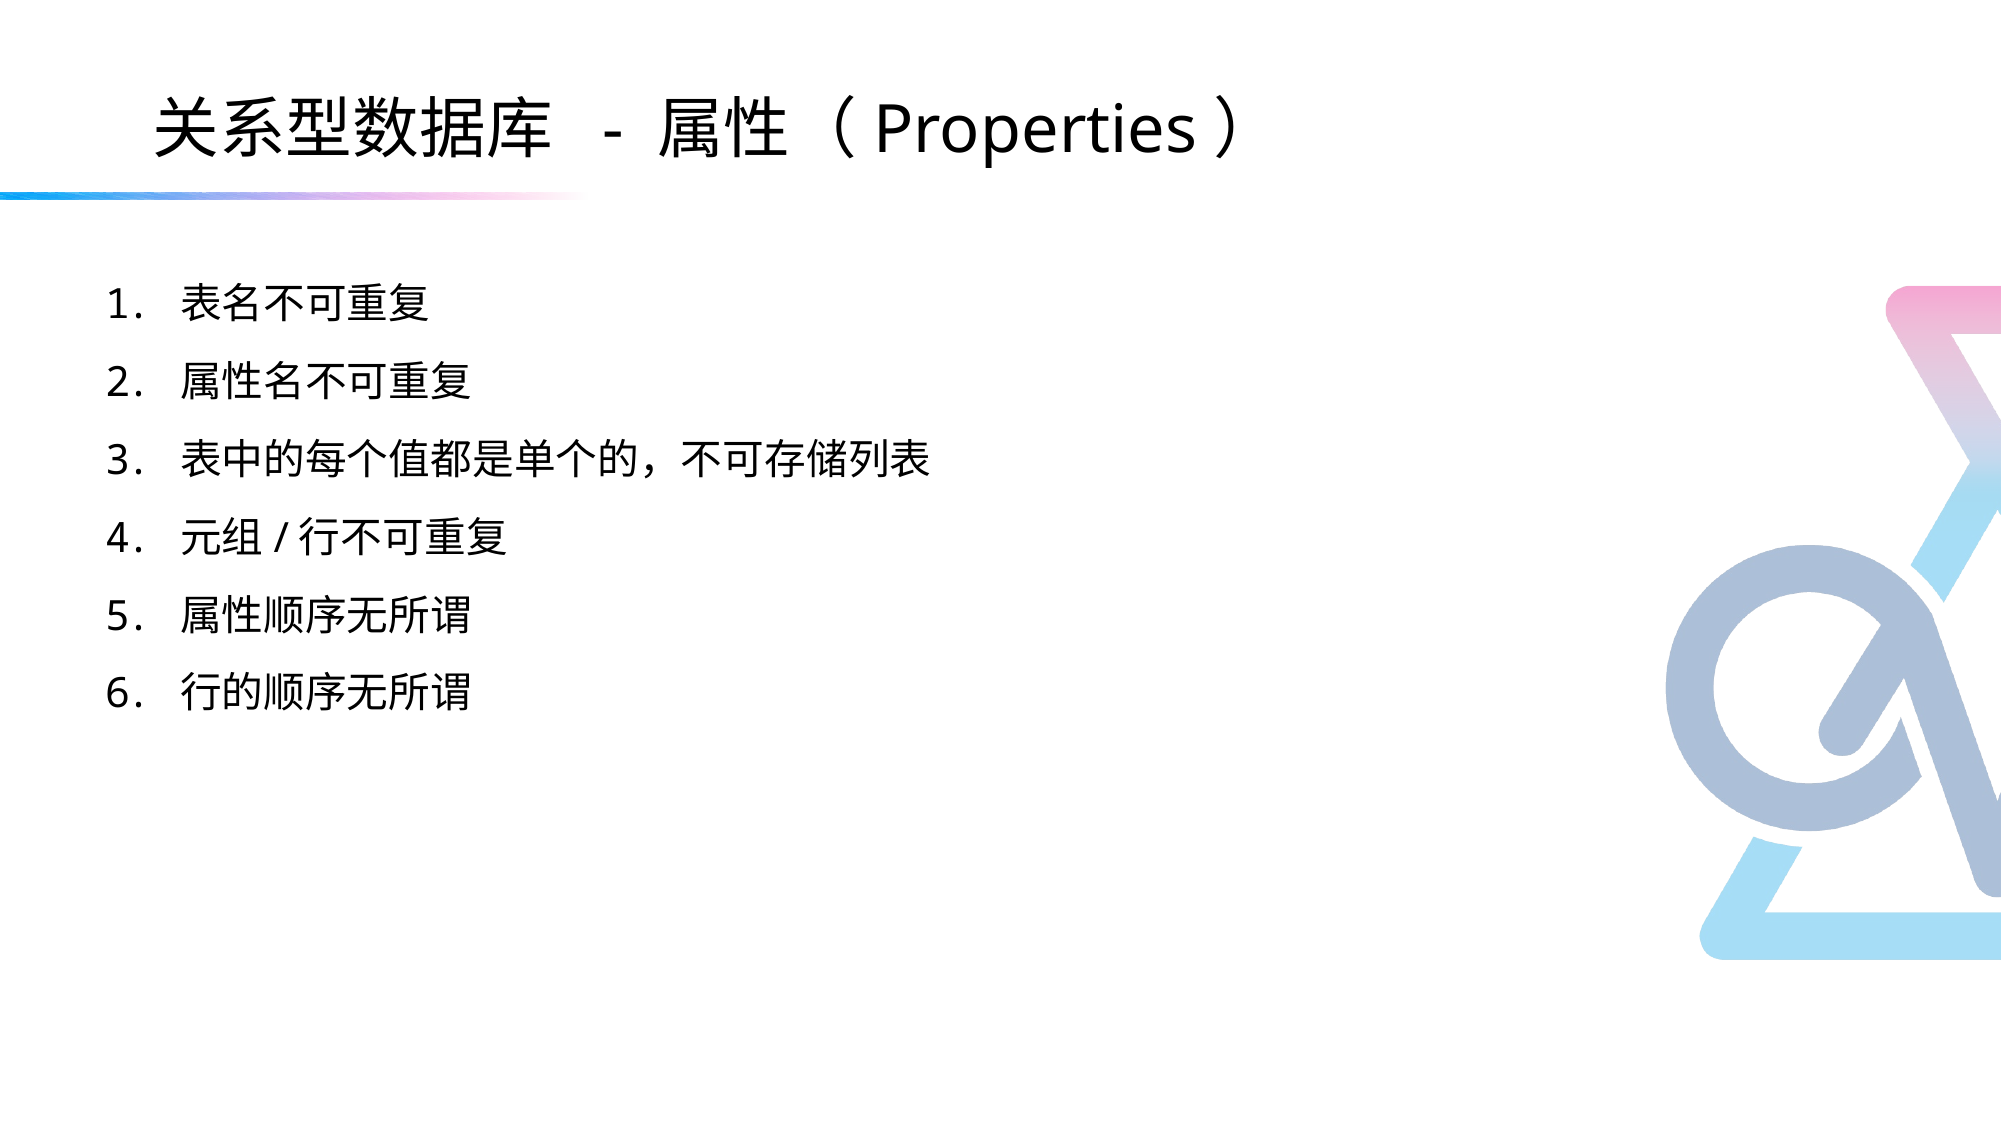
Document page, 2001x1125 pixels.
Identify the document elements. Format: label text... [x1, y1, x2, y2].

title 关系型数据库 - 属性（Properties） [137, 46, 1863, 216]
list 表名不可重复 属性名不可重复 表中的每个值都是单个的，不可存储列表 元组/行不可重复 属性顺序无所谓 行的顺序无所谓 [90, 262, 1388, 977]
picture [7, 192, 19, 198]
picture [21, 192, 47, 200]
